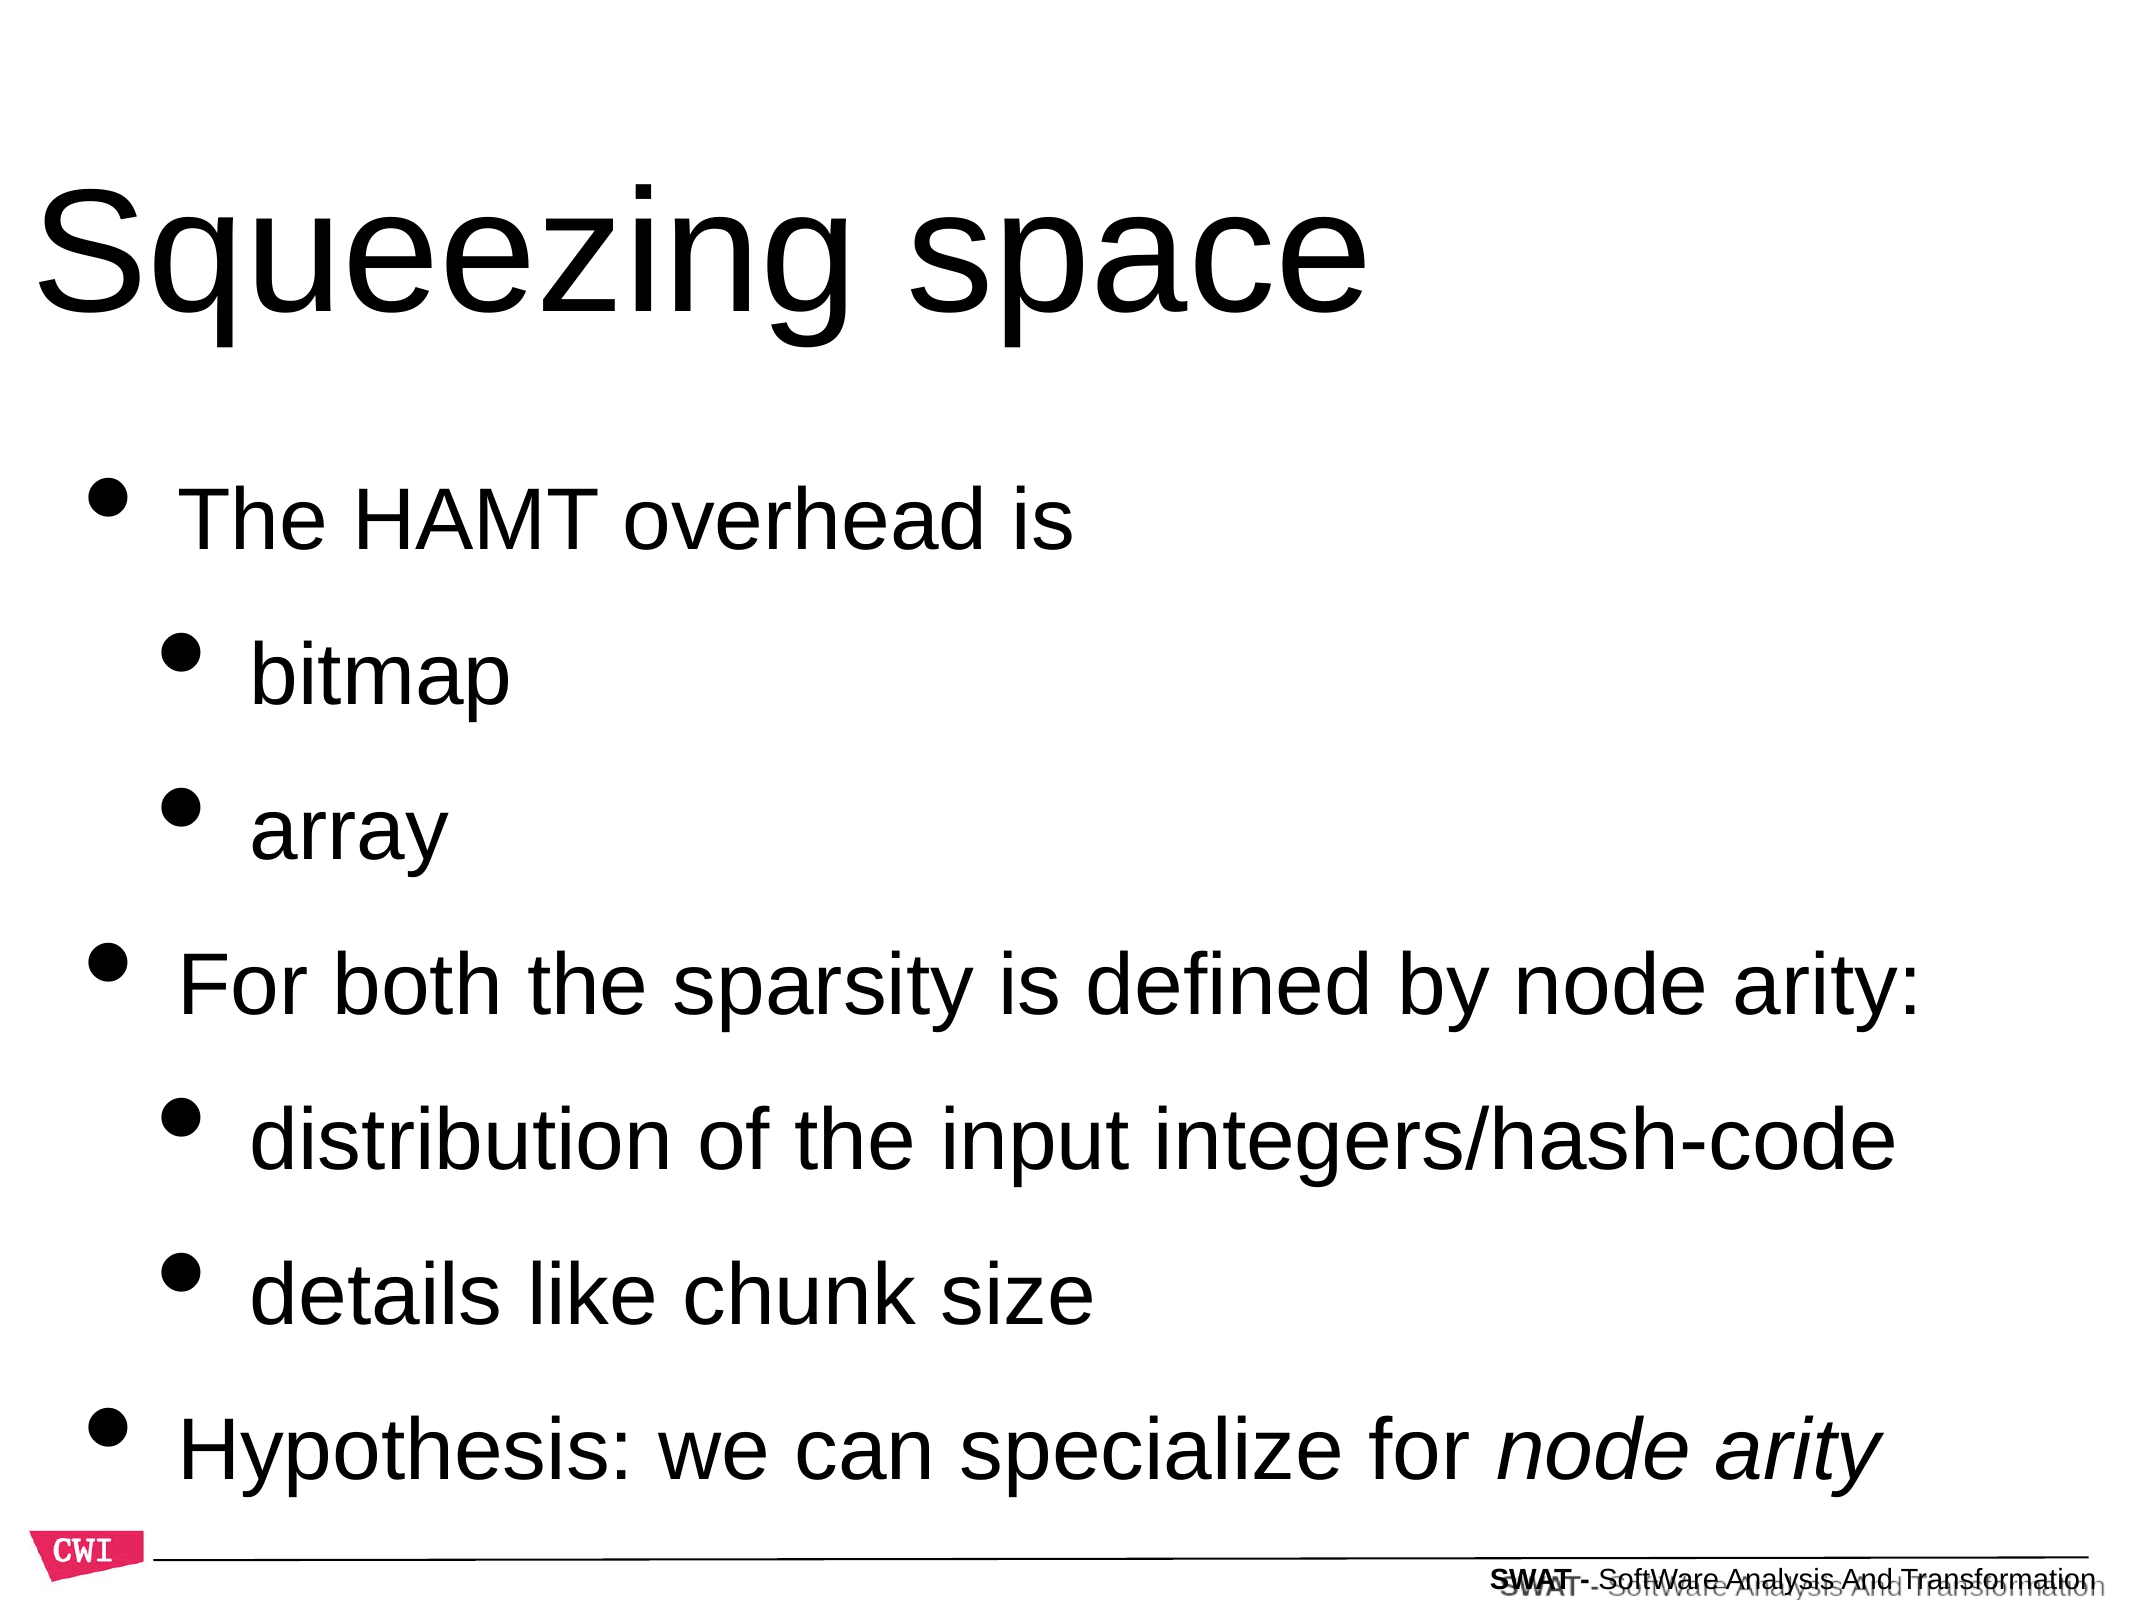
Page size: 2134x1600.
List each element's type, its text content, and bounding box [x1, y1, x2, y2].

list The HAMT overhead is bitmap array For both the sparsity is defined by node arity: distribution of the input integers/hash-code details like chunk size Hypothesis: we can specialize for node arity [22, 454, 2103, 1506]
picture [16, 1517, 156, 1593]
title Squeezing space [22, 41, 2103, 442]
